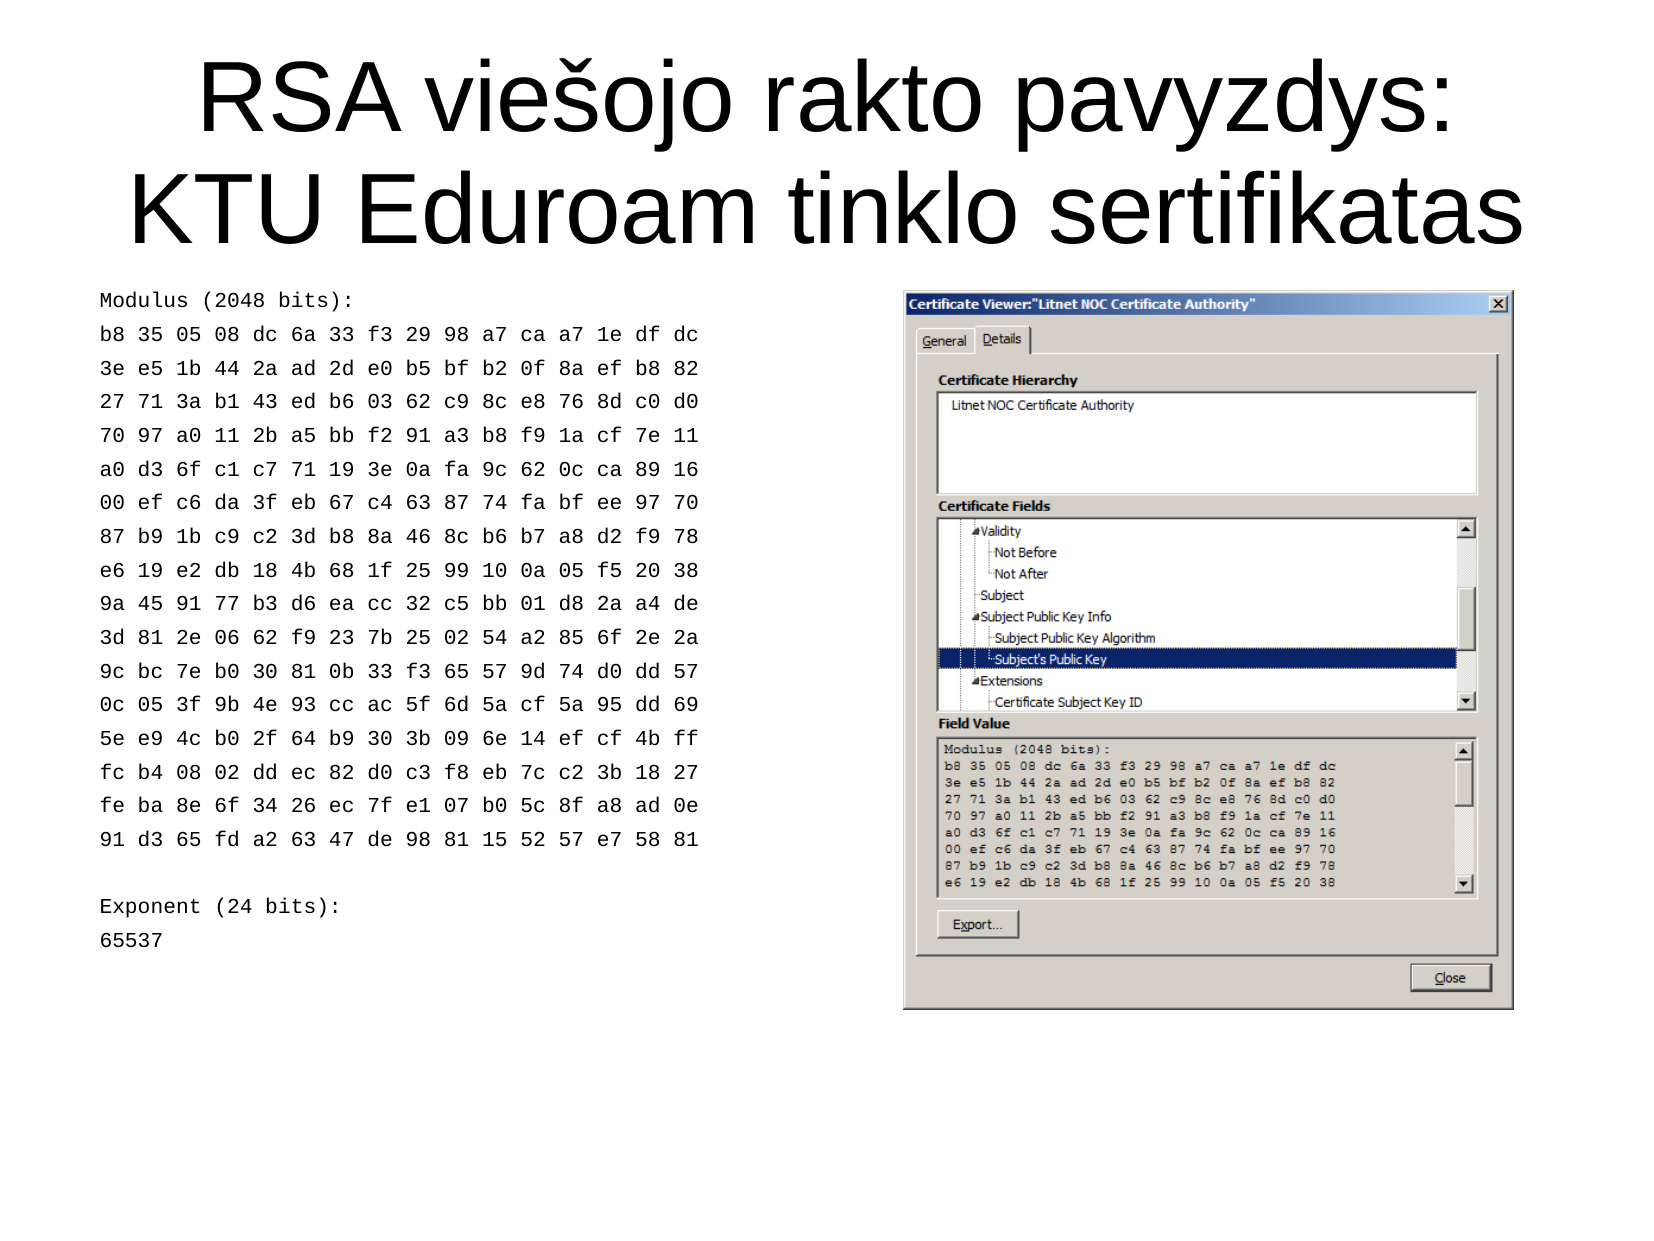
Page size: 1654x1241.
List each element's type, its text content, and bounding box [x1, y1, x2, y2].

list Modulus (2048 bits): b8 35 05 08 dc 6a 33 f3 29 98 a7 ca a7 1e df dc 3e e5 1b 44 2a ad 2d e0 b5 bf b2 0f 8a ef b8 82 27 71 3a b1 43 ed b6 03 62 c9 8c e8 76 8d c0 d0 70 97 a0 11 2b a5 bb f2 91 a3 b8 f9 1a cf 7e 11 a0 d3 6f c1 c7 71 19 3e 0a fa 9c 62 0c ca 89 16 00 ef c6 da 3f eb 67 c4 63 87 74 fa bf ee 97 70 87 b9 1b c9 c2 3d b8 8a 46 8c b6 b7 a8 d2 f9 78 e6 19 e2 db 18 4b 68 1f 25 99 10 0a 05 f5 20 38 9a 45 91 77 b3 d6 ea cc 32 c5 bb 01 d8 2a a4 de 3d 81 2e 06 62 f9 23 7b 25 02 54 a2 85 6f 2e 2a 9c bc 7e b0 30 81 0b 33 f3 65 57 9d 74 d0 dd 57 0c 05 3f 9b 4e 93 cc ac 5f 6d 5a cf 5a 95 dd 69 5e e9 4c b0 2f 64 b9 30 3b 09 6e 14 ef cf 4b ff fc b4 08 02 dd ec 82 d0 c3 f8 eb 7c c2 3b 18 27 fe ba 8e 6f 34 26 ec 7f e1 07 b0 5c 8f a8 ad 0e 91 d3 65 fd a2 63 47 de 98 81 15 52 57 e7 58 81 Exponent (24 bits): 65537 [82, 290, 809, 1010]
picture [903, 290, 1514, 1010]
title RSA viešojo rakto pavyzdys: KTU Eduroam tinklo sertifikatas [82, 41, 1571, 265]
